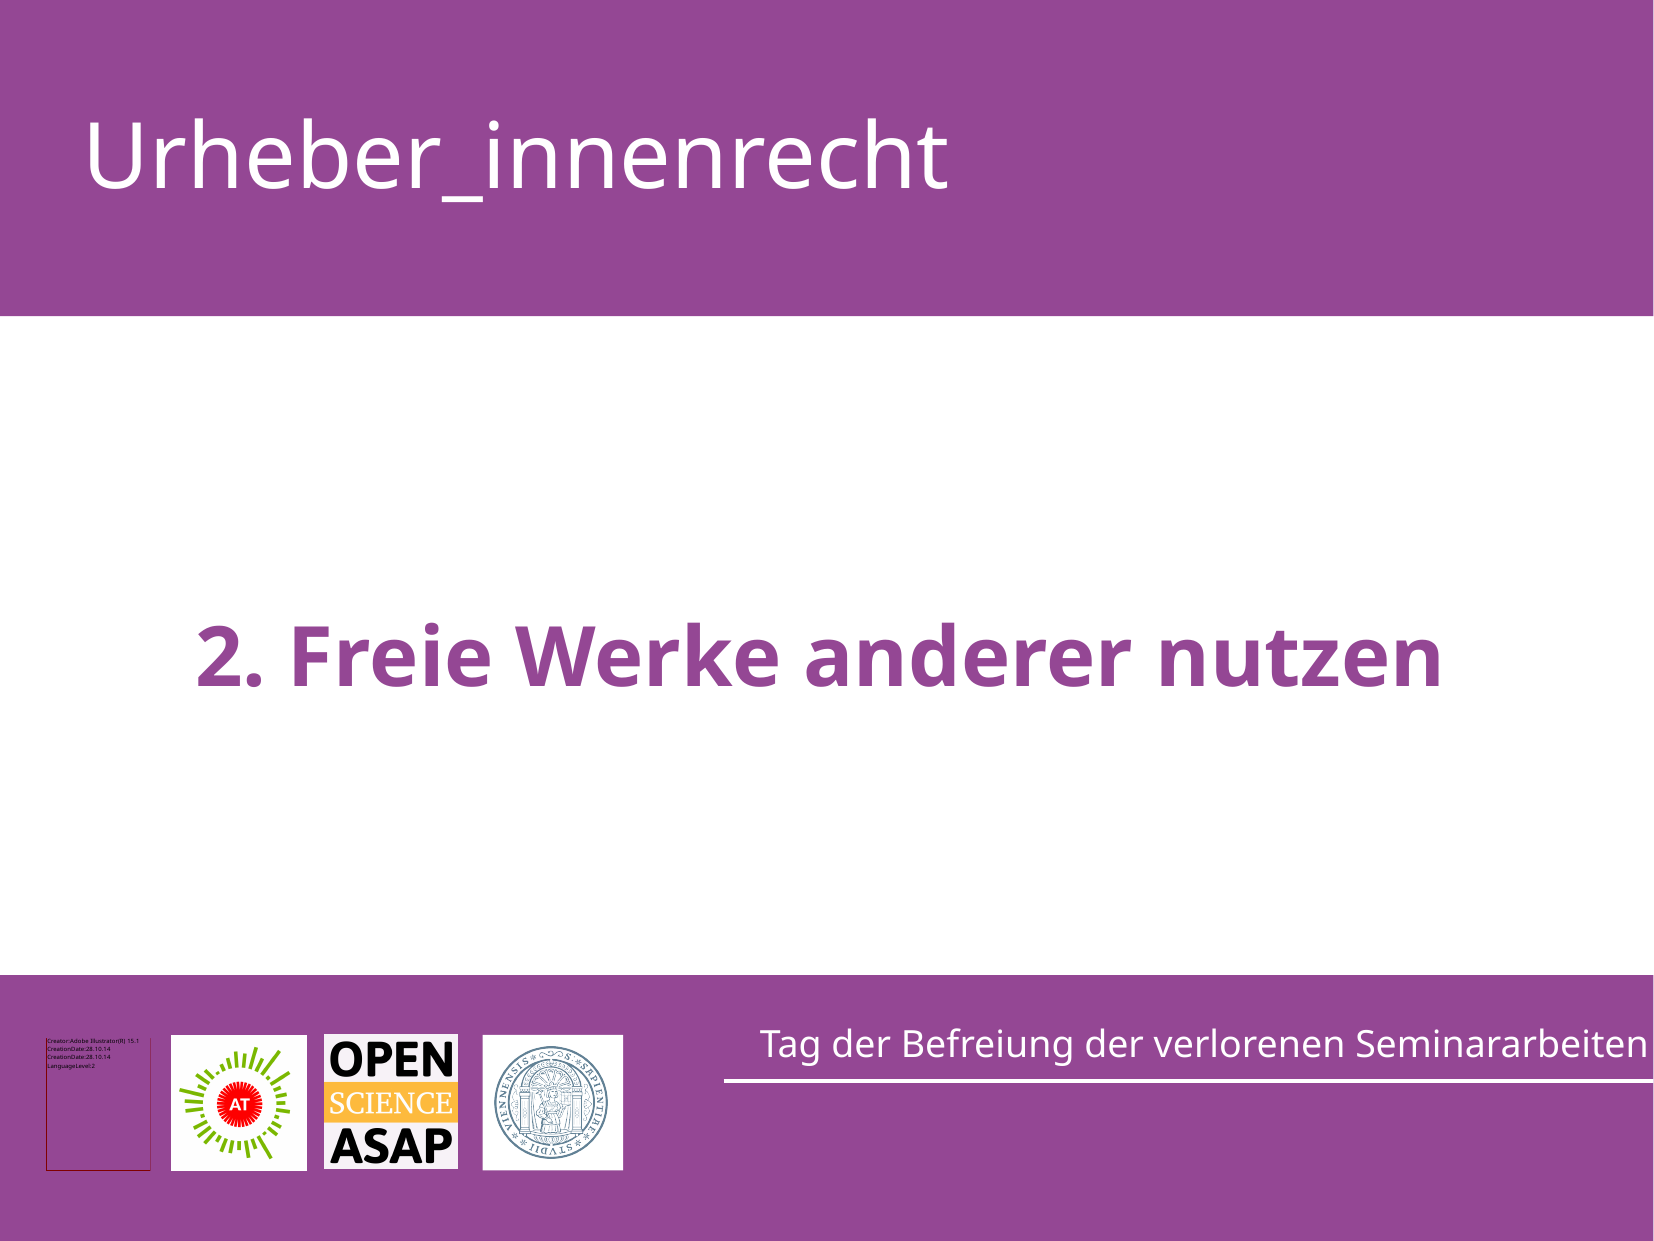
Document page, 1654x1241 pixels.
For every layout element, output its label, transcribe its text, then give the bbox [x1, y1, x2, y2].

picture [45, 1039, 151, 1171]
text_box 2. Freie Werke anderer nutzen [48, 589, 1594, 698]
picture [171, 1035, 307, 1171]
title Urheber_innenrecht [82, 49, 1571, 257]
picture [494, 1046, 608, 1159]
picture [324, 1034, 458, 1169]
text_box [0, 0, 1654, 1241]
text_box Tag der Befreiung der verlorenen Seminararbeiten [745, 1010, 1631, 1068]
